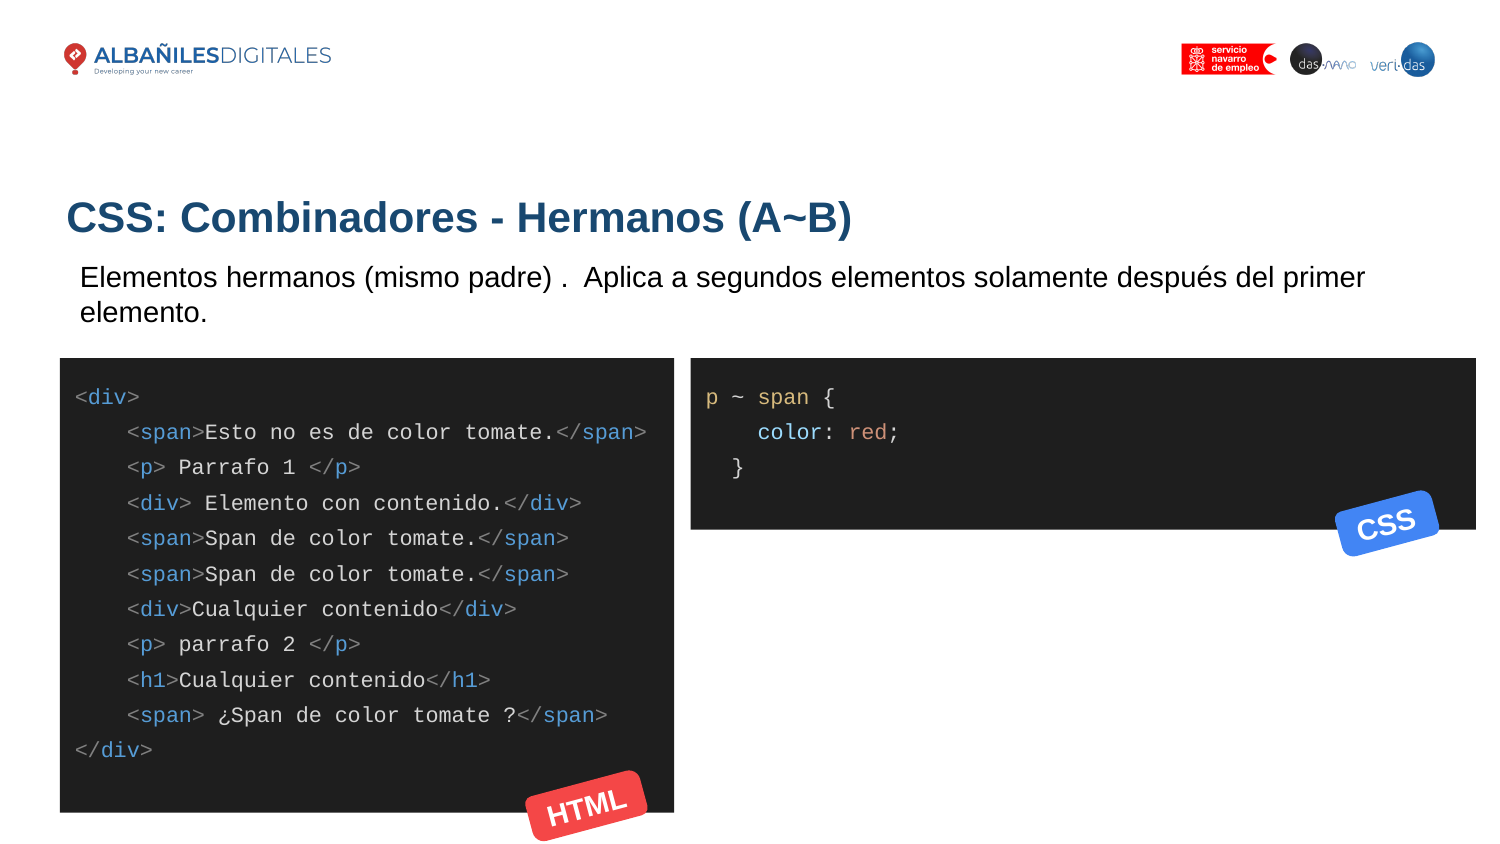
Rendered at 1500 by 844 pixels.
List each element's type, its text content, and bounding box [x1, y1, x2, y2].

text_box Elementos hermanos (mismo padre) . Aplica a segundos elementos solamente después del primer elemento. [64, 243, 1472, 379]
picture [1181, 43, 1277, 75]
text_box <div> <span>Esto no es de color tomate.</span> <p> Parrafo 1 </p> <div> Elemento con contenido.</div> <span>Span de color tomate.</span> <span>Span de color tomate.</span> <div>Cualquier contenido</div> <p> parrafo 2 </p> <h1>Cualquier contenido</h1> <span> ¿Span de color tomate ?</span> </div> [59, 358, 675, 813]
picture [1290, 43, 1356, 75]
picture [1370, 42, 1435, 77]
text_box p ~ span { color: red; } [690, 358, 1476, 530]
text_box HTML [525, 770, 648, 842]
text_box CSS [1335, 490, 1440, 557]
picture [64, 43, 332, 75]
text_box CSS: Combinadores - Hermanos (A~B) [66, 179, 891, 241]
